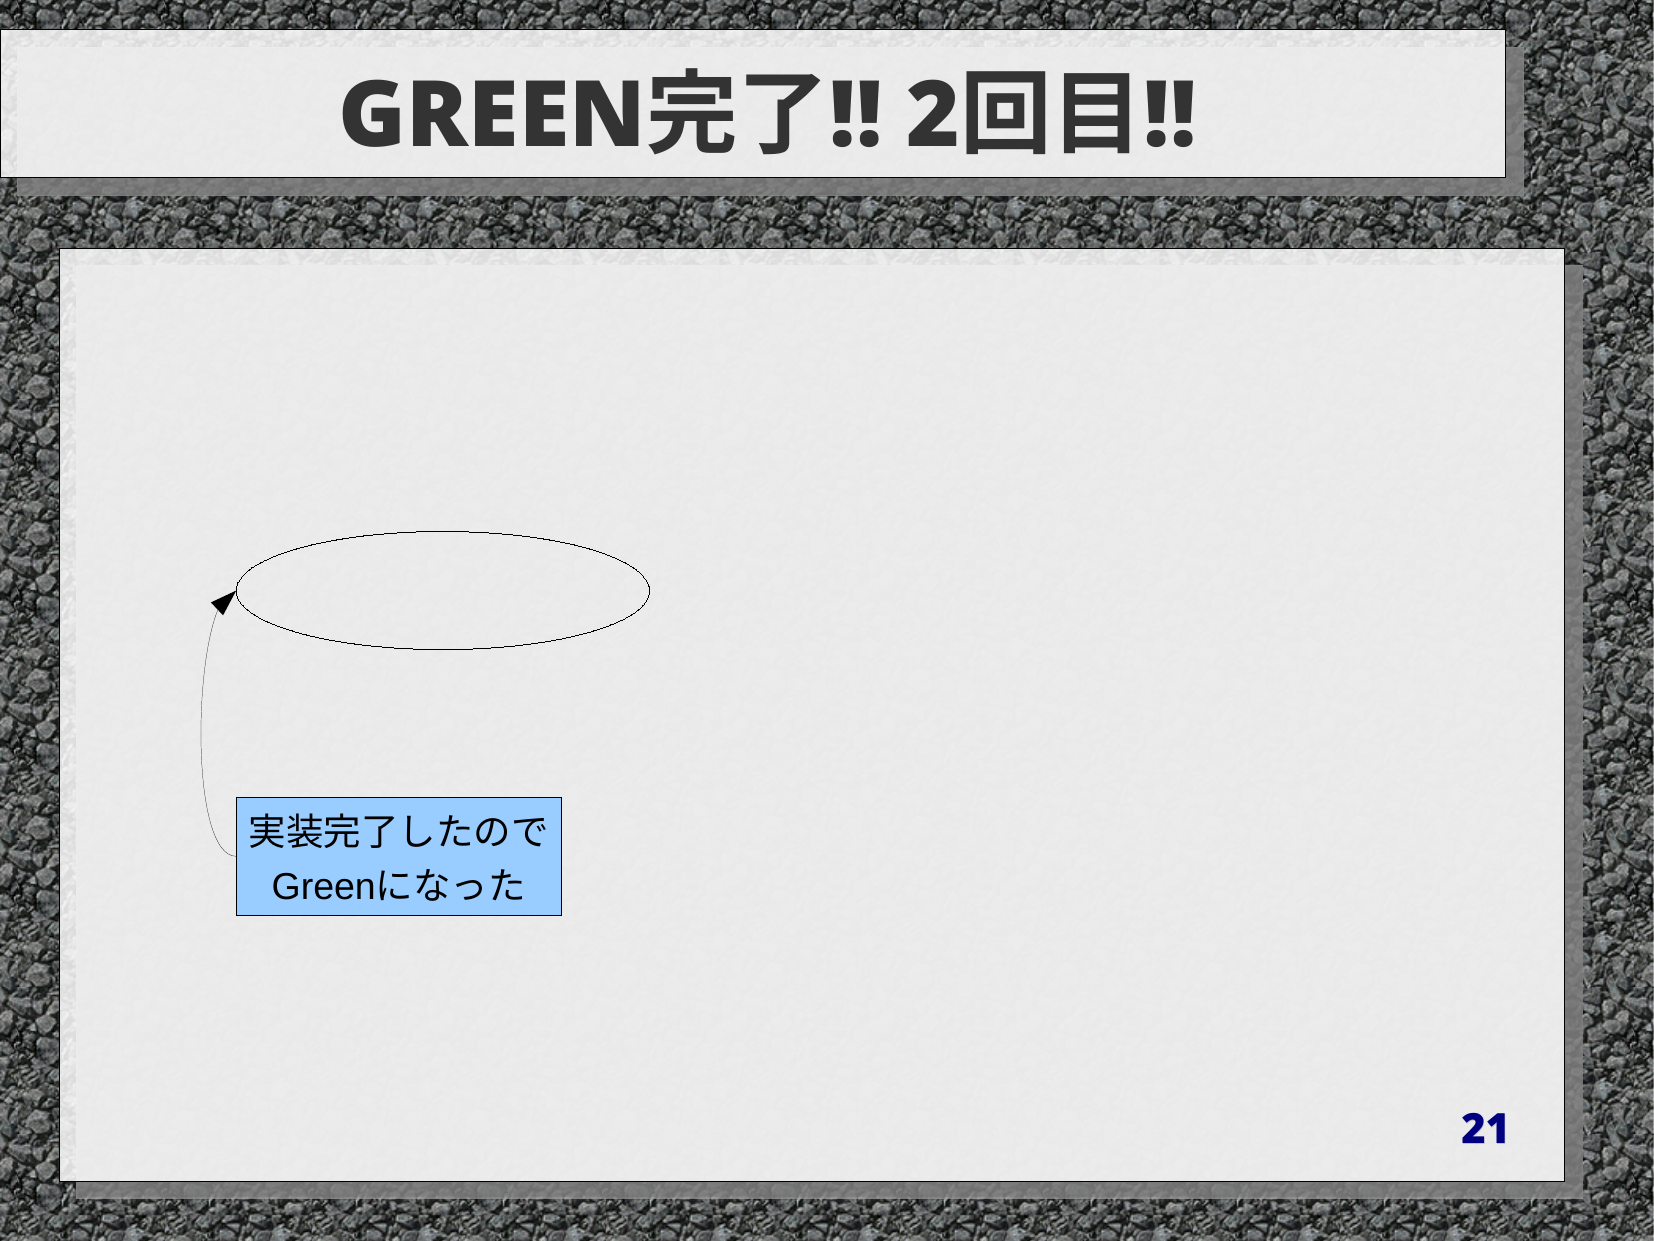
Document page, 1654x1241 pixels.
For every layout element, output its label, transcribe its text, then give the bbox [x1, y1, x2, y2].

picture [0, 0, 1654, 1241]
title GREEN完了!! 2回目!! [29, 35, 1506, 177]
text_box 実装完了したので Greenになった [236, 797, 562, 916]
